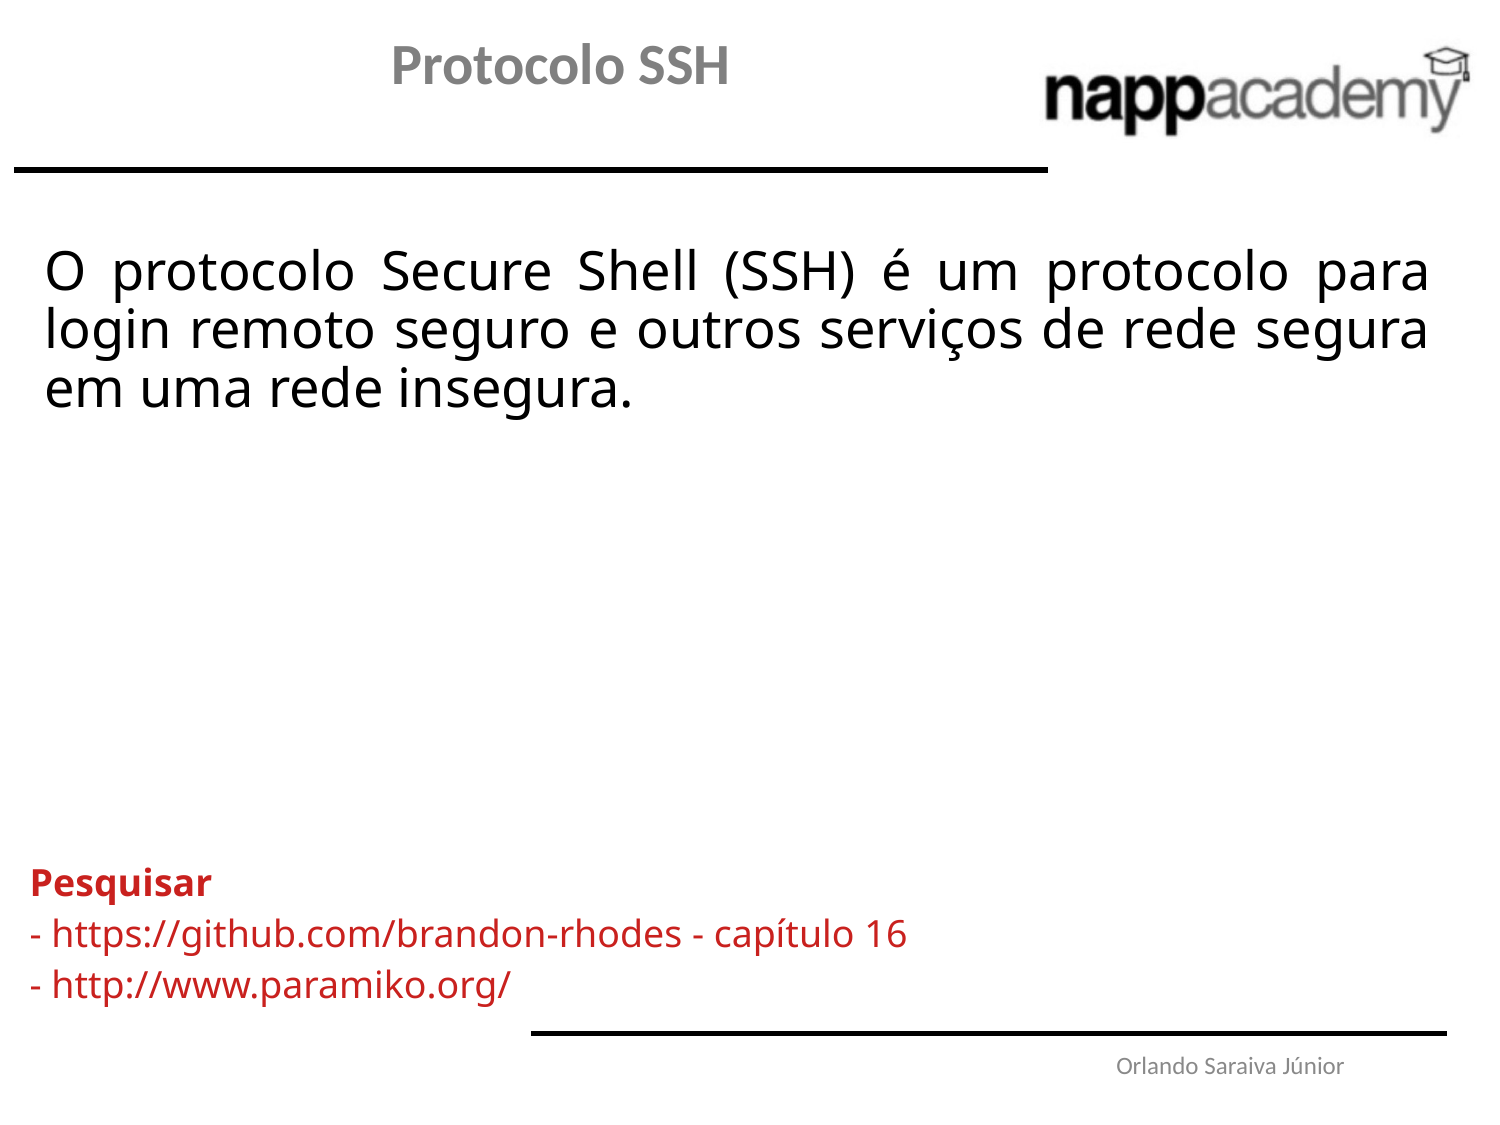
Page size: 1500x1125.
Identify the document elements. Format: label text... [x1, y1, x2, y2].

title Protocolo SSH [29, 19, 1093, 207]
picture [1039, 17, 1477, 148]
list O protocolo Secure Shell (SSH) é um protocolo para login remoto seguro e outros serviços de rede segura em uma rede insegura. [29, 236, 1447, 856]
text_box Pesquisar - https://github.com/brandon-rhodes - capítulo 16 - http://www.paramiko.org/ [29, 856, 1447, 1031]
